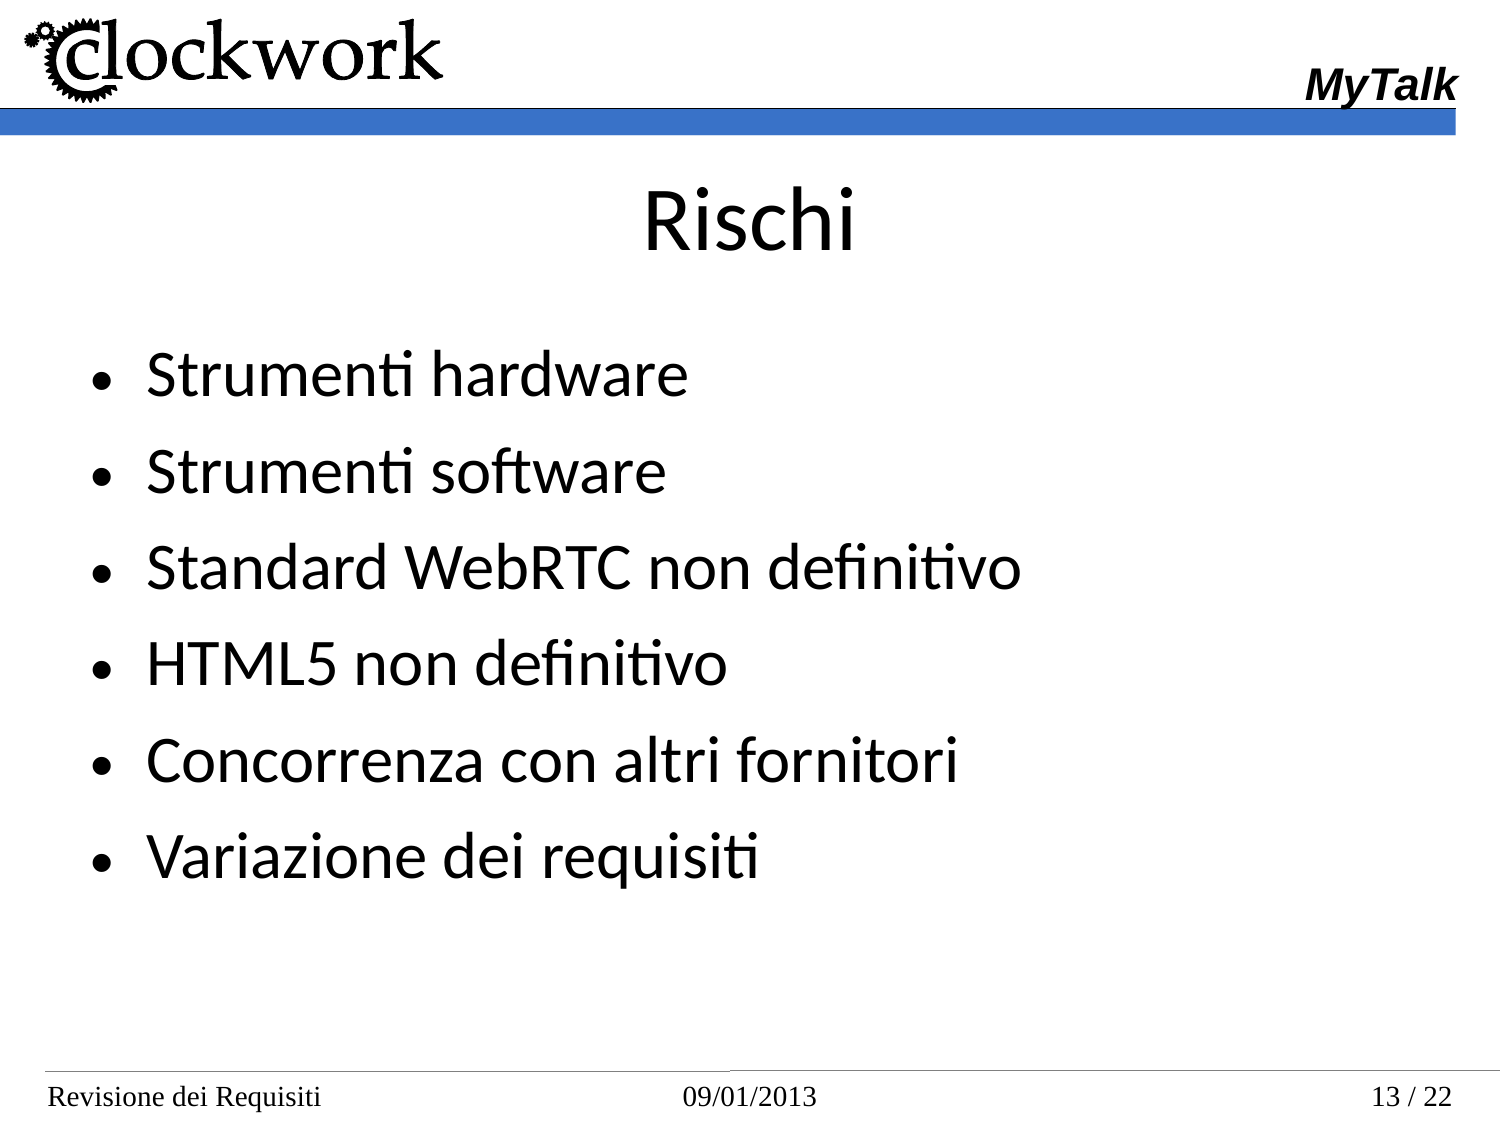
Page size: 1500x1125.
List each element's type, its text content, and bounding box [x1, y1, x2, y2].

title Rischi [75, 133, 1425, 322]
list Strumenti hardware Strumenti software Standard WebRTC non definitivo HTML5 non definitivo Concorrenza con altri fornitori Variazione dei requisiti [75, 339, 1425, 1082]
